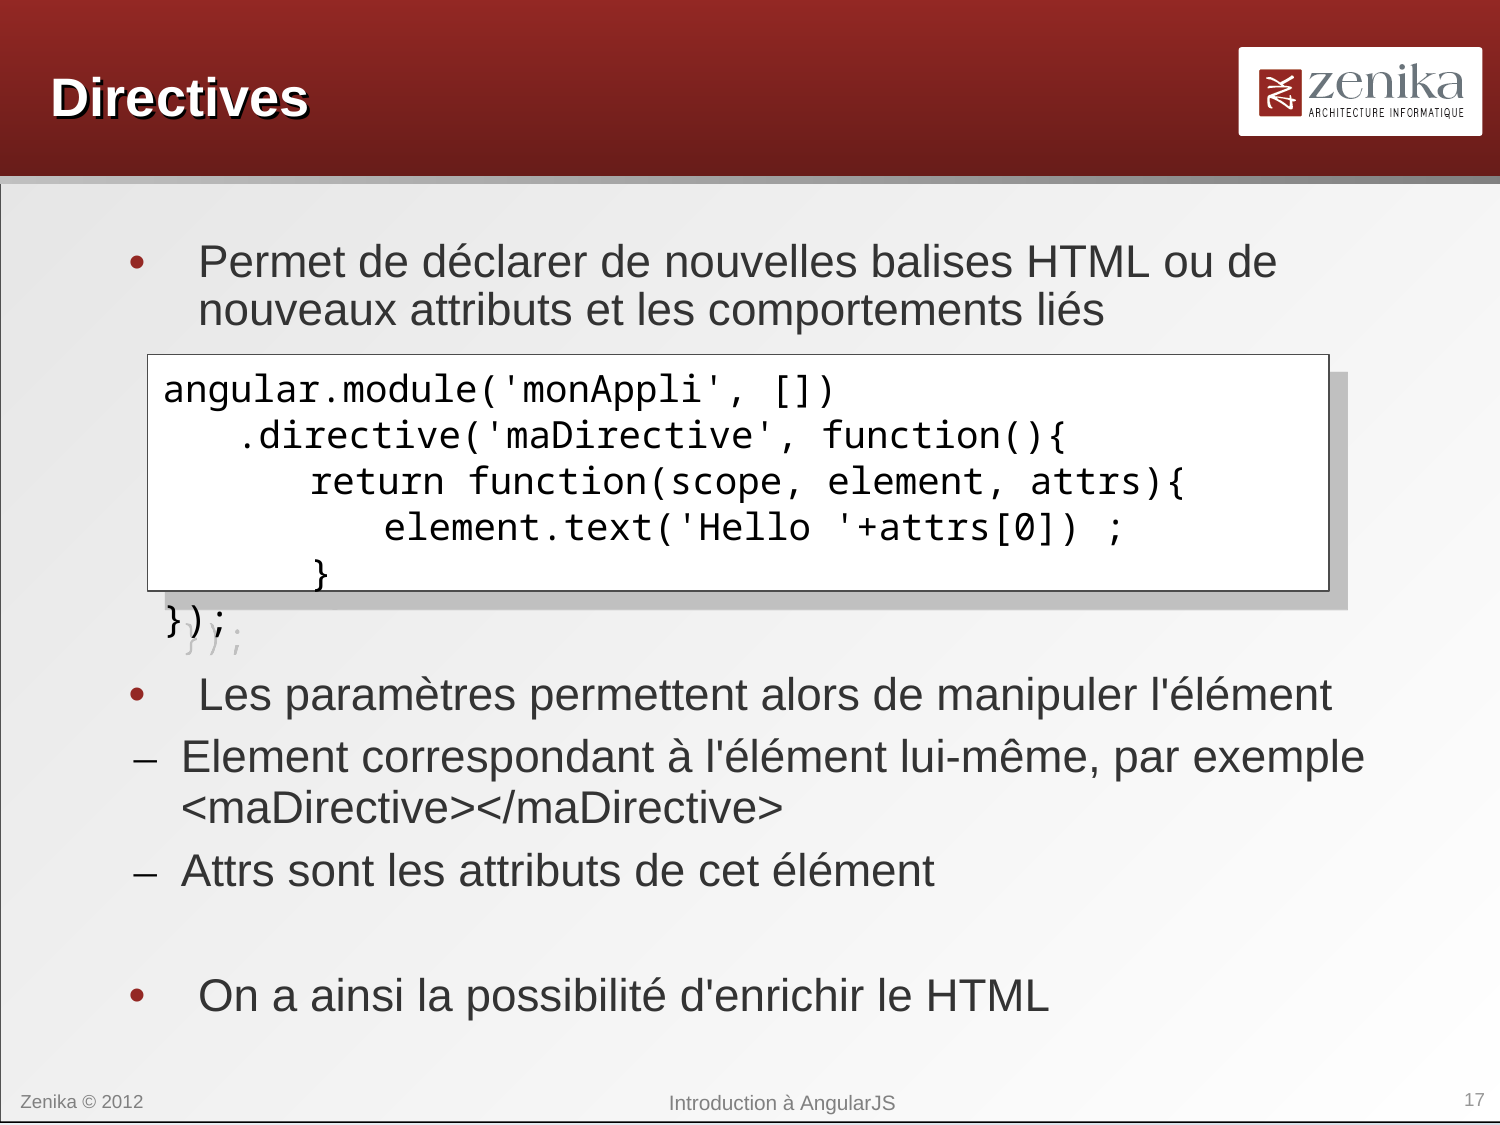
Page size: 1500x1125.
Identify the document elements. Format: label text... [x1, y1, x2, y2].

picture [1257, 58, 1464, 125]
title Directives [50, 15, 1206, 180]
list Permet de déclarer de nouvelles balises HTML ou de nouveaux attributs et les comportements liés Les paramètres permettent alors de manipuler l'élément Element correspondant à l'élément lui-même, par exemple <maDirective></maDirective> Attrs sont les attributs de cet élément On a ainsi la possibilité d'enrichir le HTML [59, 236, 1444, 1088]
text_box angular.module('monAppli', []) .directive('maDirective', function(){ return function(scope, element, attrs){ element.text('Hello '+attrs[0]) ; } }); [147, 354, 1329, 592]
